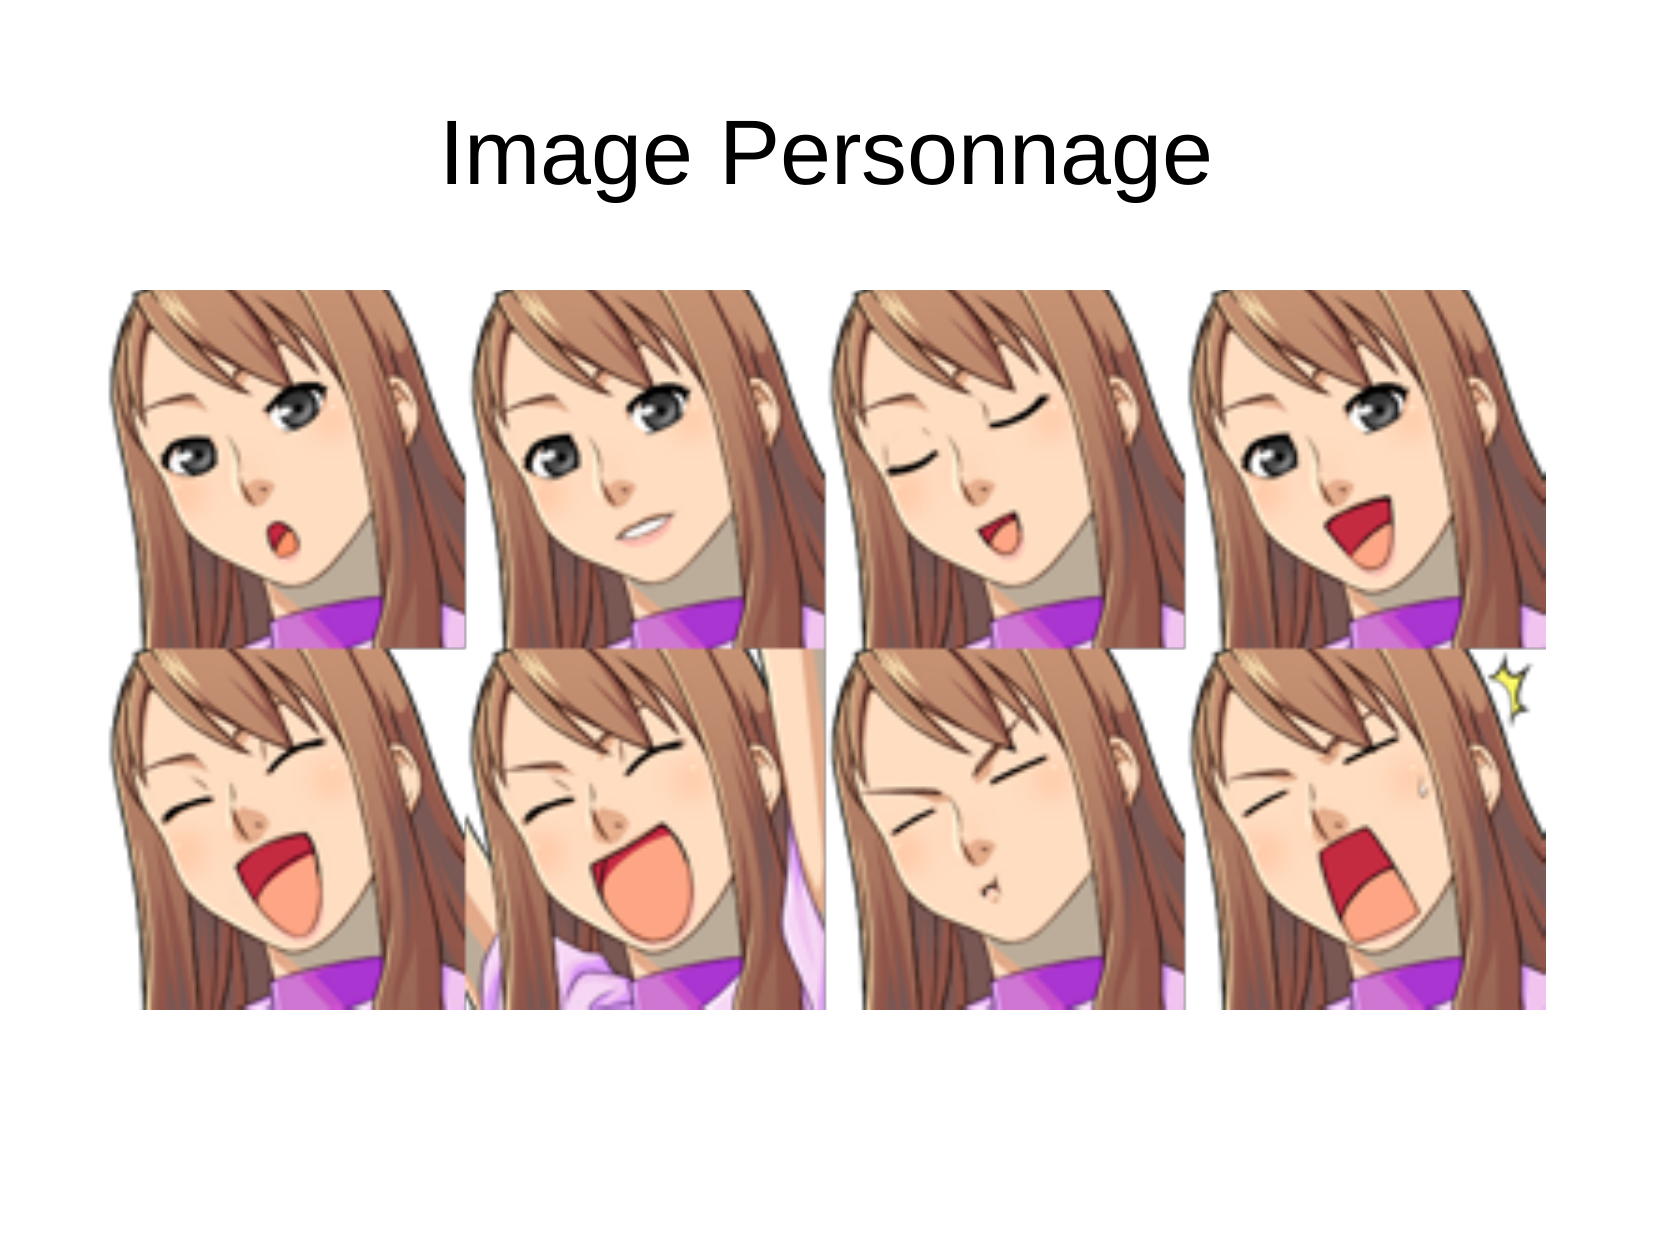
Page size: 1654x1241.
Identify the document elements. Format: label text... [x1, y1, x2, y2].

title Image Personnage [82, 49, 1571, 257]
picture [107, 290, 1546, 1010]
